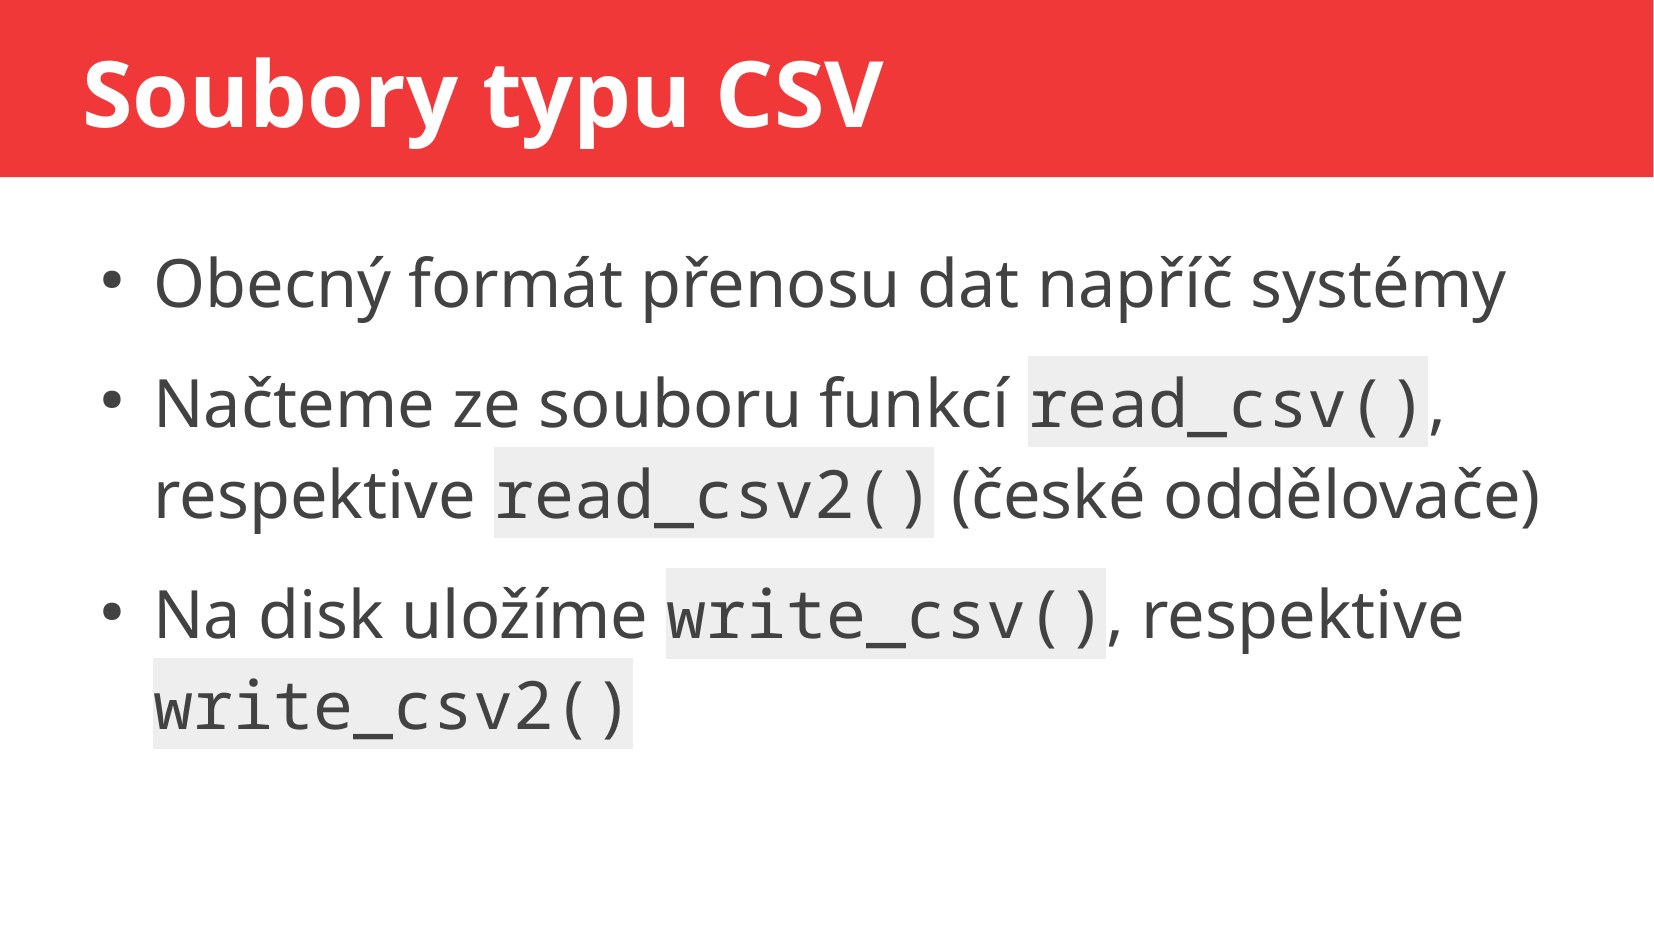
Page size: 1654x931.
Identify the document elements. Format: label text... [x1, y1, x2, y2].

title Soubory typu CSV [82, 14, 1571, 171]
list Obecný formát přenosu dat napříč systémy Načteme ze souboru funkcí read_csv(), respektive read_csv2() (české oddělovače) Na disk uložíme write_csv(), respektive write_csv2() [82, 236, 1563, 810]
